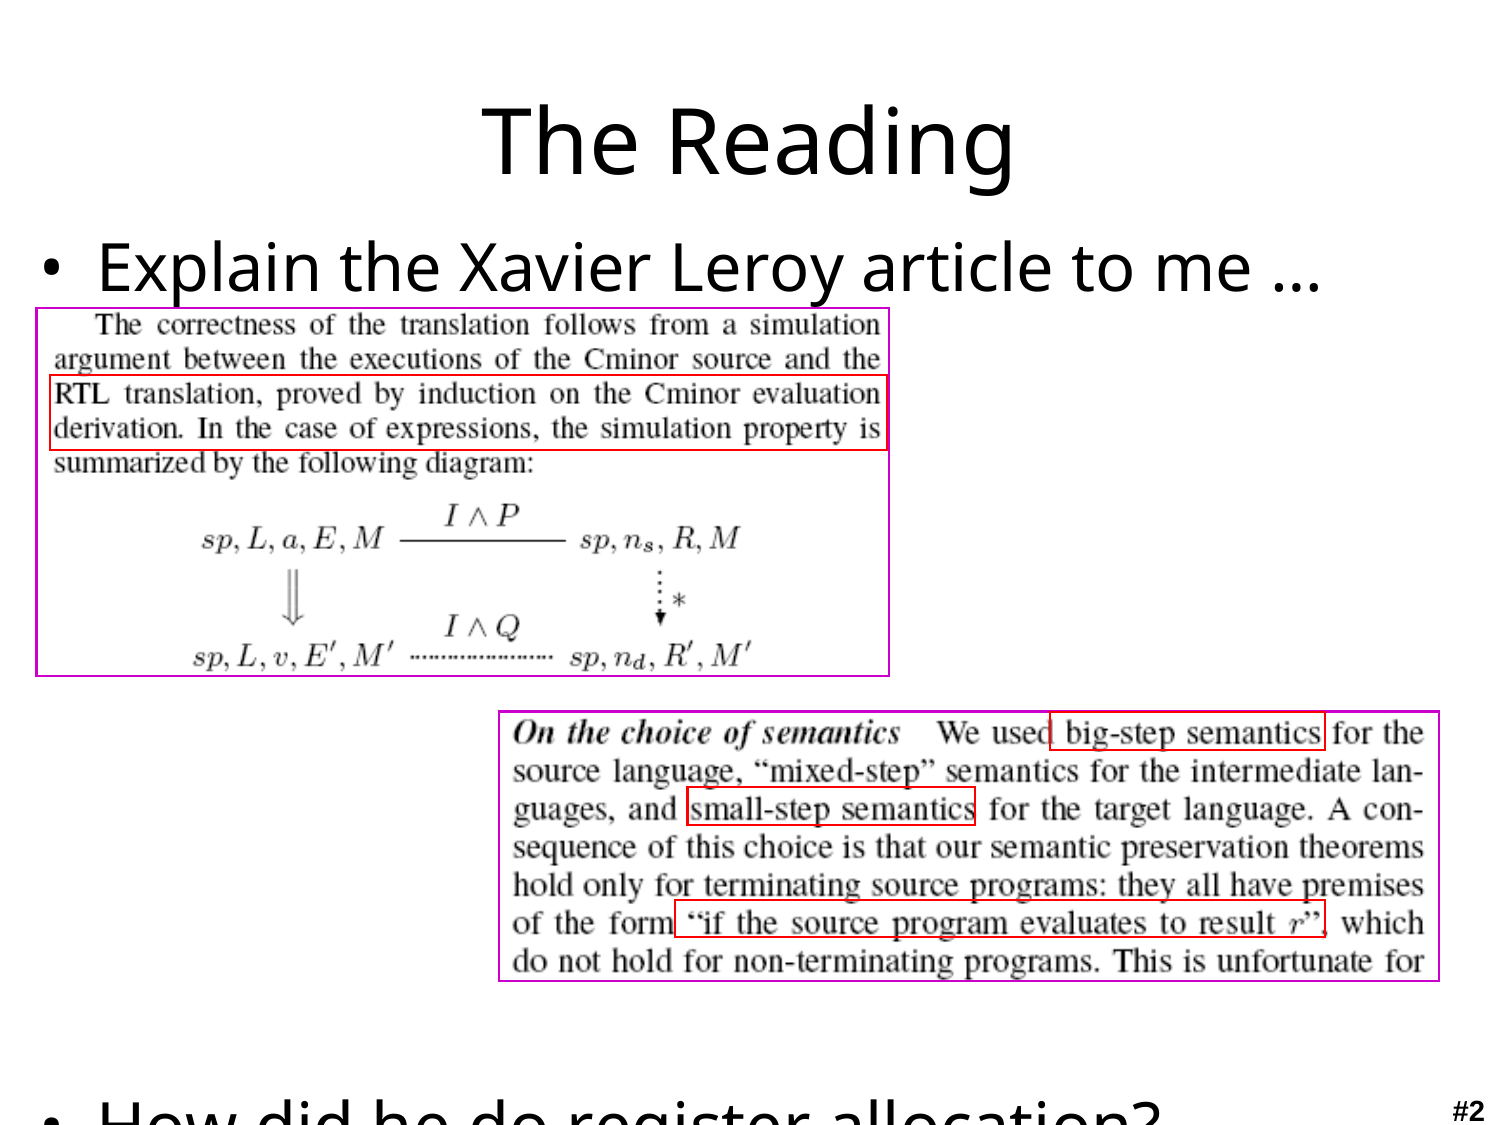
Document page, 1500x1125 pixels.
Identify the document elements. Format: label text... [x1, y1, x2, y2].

picture [500, 712, 1438, 980]
picture [51, 376, 886, 449]
title The Reading [24, 45, 1476, 212]
list Explain the Xavier Leroy article to me … How did he do register allocation? [24, 212, 1476, 1101]
picture [37, 309, 888, 676]
picture [1051, 713, 1324, 749]
